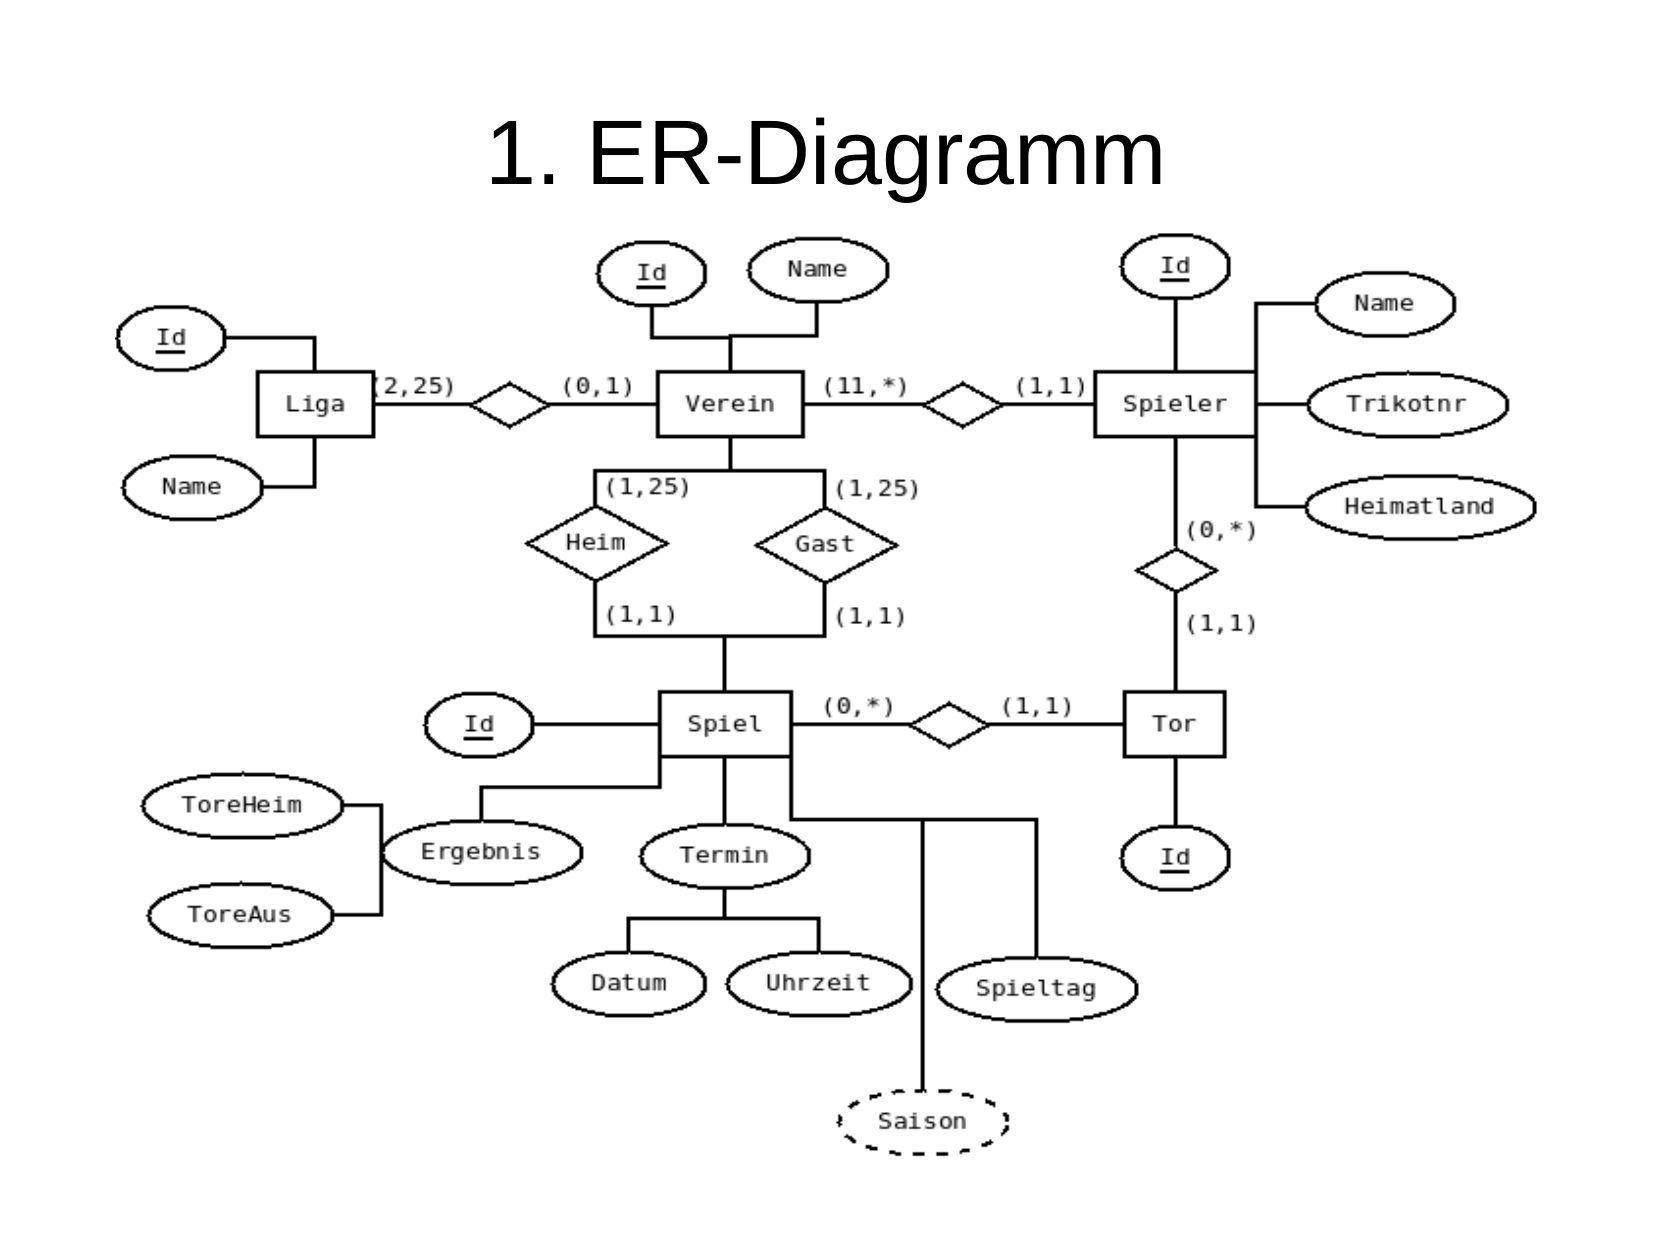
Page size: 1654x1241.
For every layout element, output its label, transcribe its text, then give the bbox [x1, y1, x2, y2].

picture [115, 232, 1539, 1158]
title 1. ER-Diagramm [82, 49, 1571, 257]
